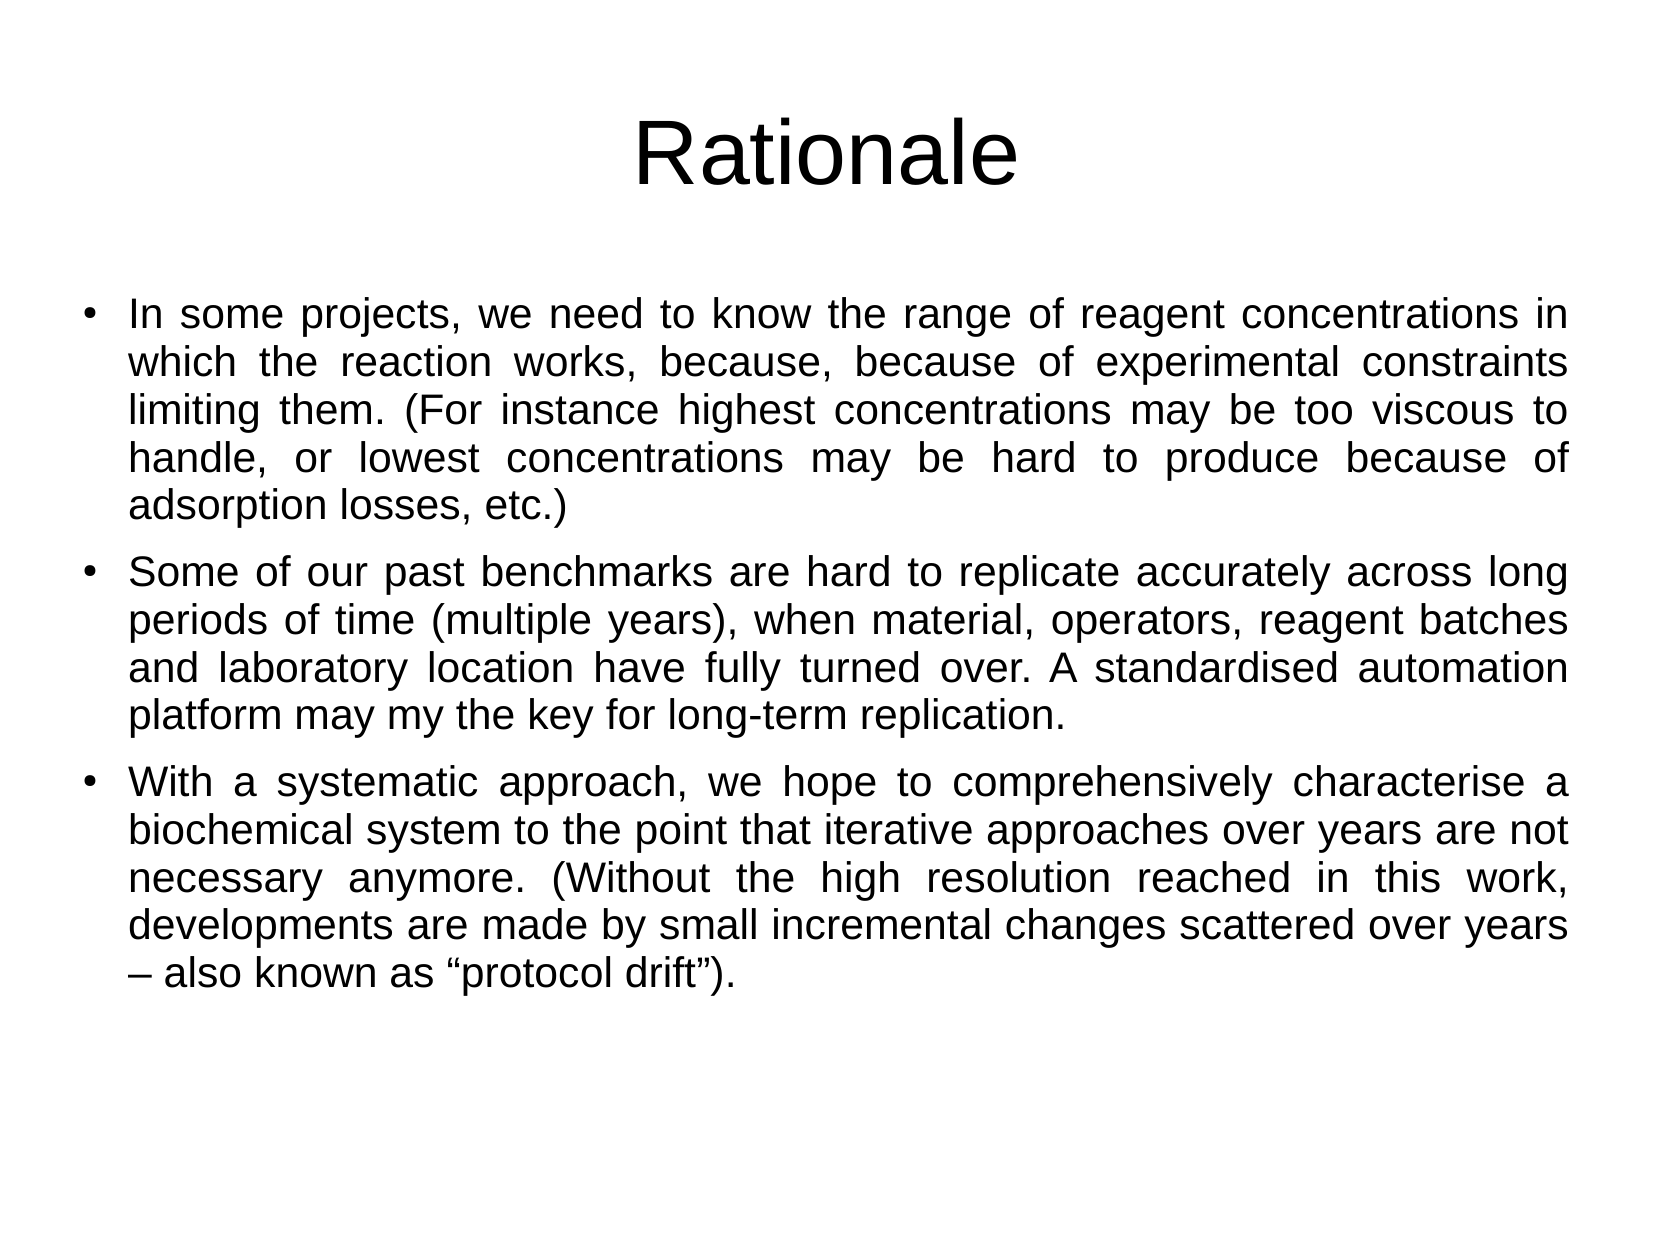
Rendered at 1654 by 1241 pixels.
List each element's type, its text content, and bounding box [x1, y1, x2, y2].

list In some projects, we need to know the range of reagent concentrations in which the reaction works, because, because of experimental constraints limiting them. (For instance highest concentrations may be too viscous to handle, or lowest concentrations may be hard to produce because of adsorption losses, etc.) Some of our past benchmarks are hard to replicate accurately across long periods of time (multiple years), when material, operators, reagent batches and laboratory location have fully turned over. A standardised automation platform may my the key for long-term replication. With a systematic approach, we hope to comprehensively characterise a biochemical system to the point that iterative approaches over years are not necessary anymore. (Without the high resolution reached in this work, developments are made by small incremental changes scattered over years – also known as “protocol drift”). [82, 290, 1571, 1010]
title Rationale [82, 49, 1571, 257]
